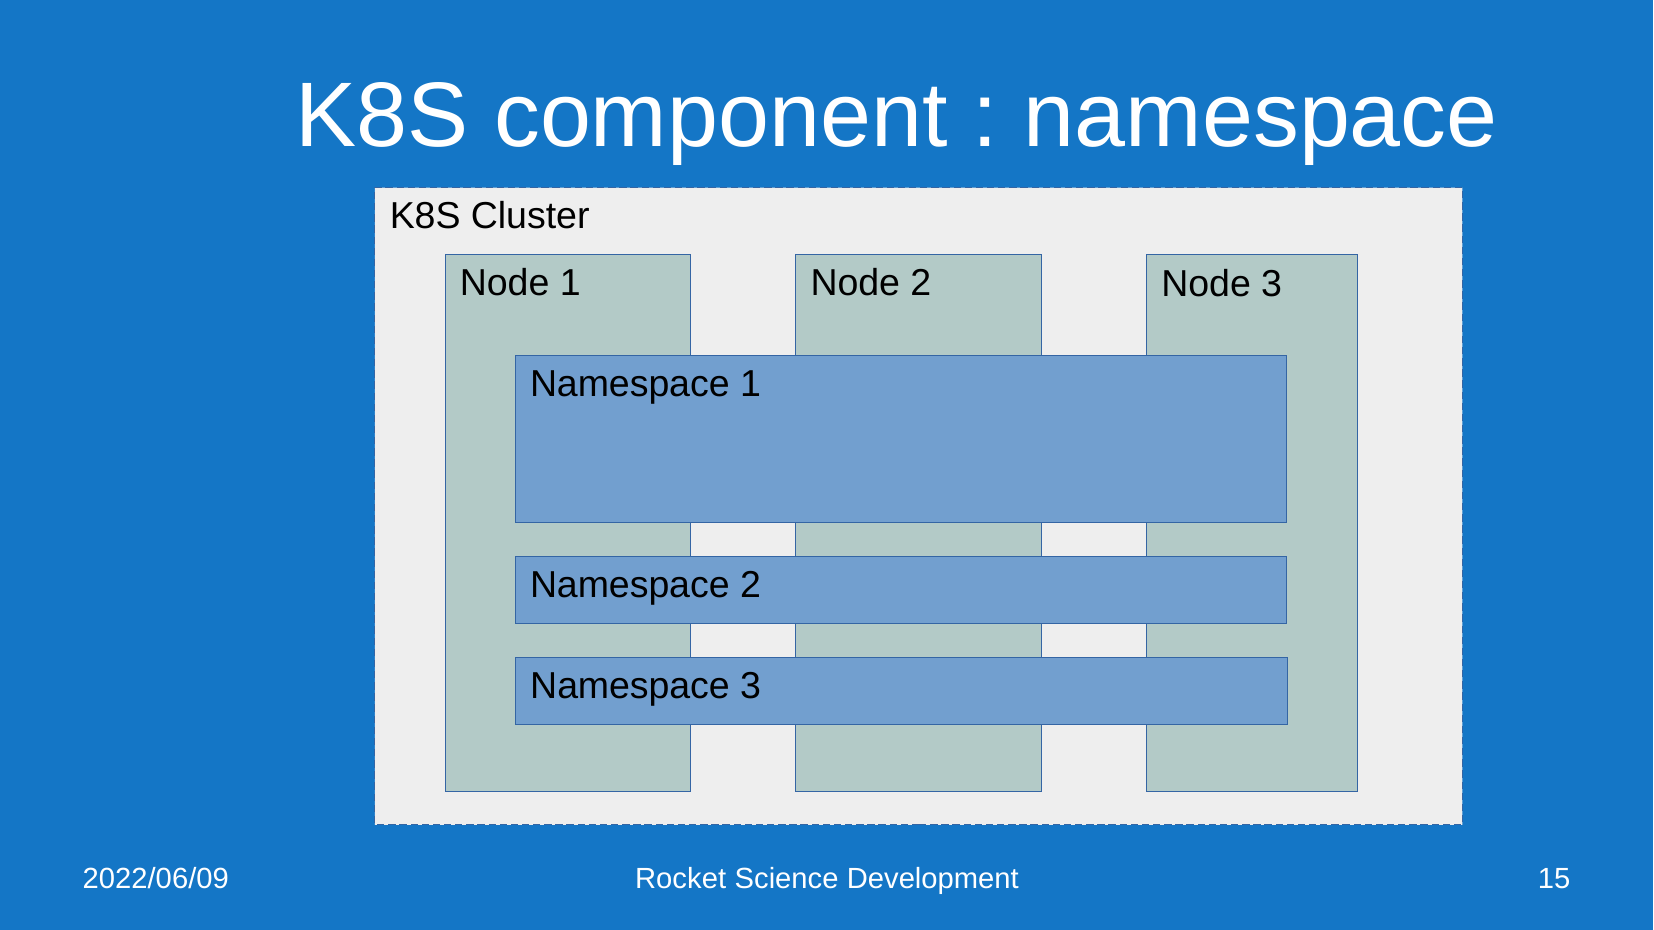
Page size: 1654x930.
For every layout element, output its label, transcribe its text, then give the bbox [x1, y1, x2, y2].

text_box Namespace 2 [515, 556, 1287, 624]
text_box K8S Cluster [374, 193, 1463, 825]
text_box Node 2 [795, 624, 1042, 657]
text_box Namespace 3 [515, 657, 1288, 725]
text_box Node 2 [795, 254, 1042, 355]
title K8S component : namespace [82, 37, 1571, 193]
text_box Node 3 [1146, 254, 1358, 792]
text_box Node 2 [795, 523, 1042, 556]
text_box Node 1 [445, 254, 691, 792]
text_box Node 2 [795, 725, 1042, 792]
text_box Namespace 1 [515, 355, 1287, 523]
